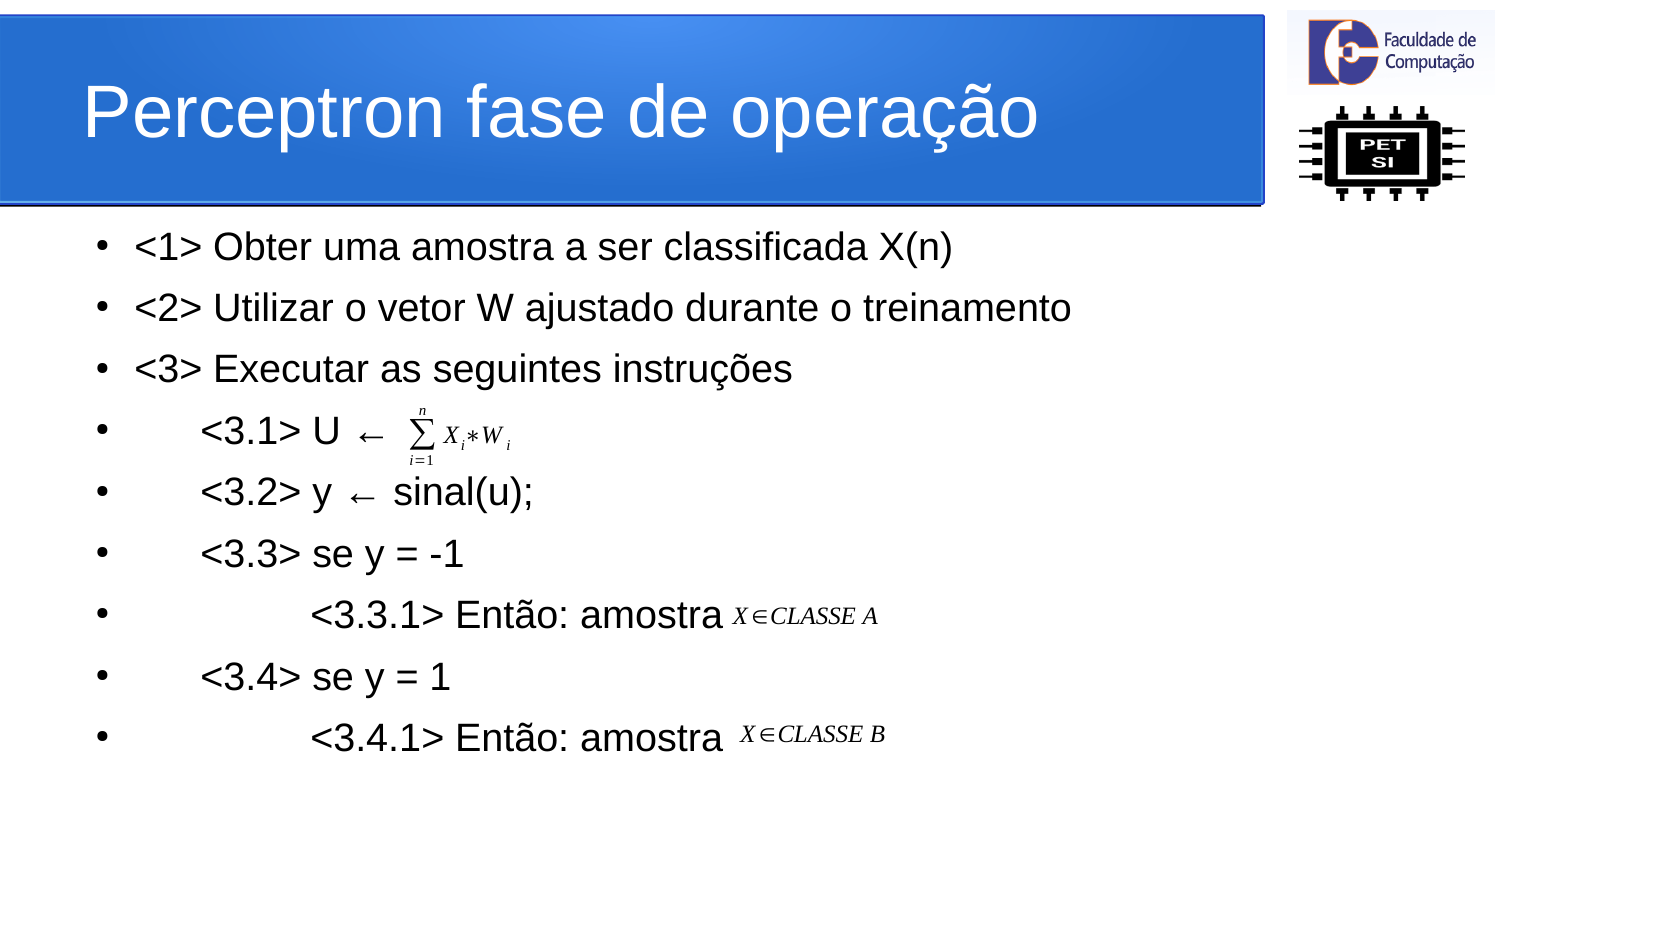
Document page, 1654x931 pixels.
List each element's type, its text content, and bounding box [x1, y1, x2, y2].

chart [401, 401, 517, 469]
picture [1287, 10, 1495, 95]
chart [732, 720, 891, 749]
picture [1299, 106, 1465, 201]
title Perceptron fase de operação [82, 35, 1235, 189]
chart [724, 602, 886, 631]
list <1> Obter uma amostra a ser classificada X(n) <2> Utilizar o vetor W ajustado durante o treinamento <3> Executar as seguintes instruções <3.1> U ← <3.2> y ← sinal(u); <3.3> se y = -1 <3.3.1> Então: amostra <3.4> se y = 1 <3.4.1> Então: amostra [82, 224, 1571, 764]
